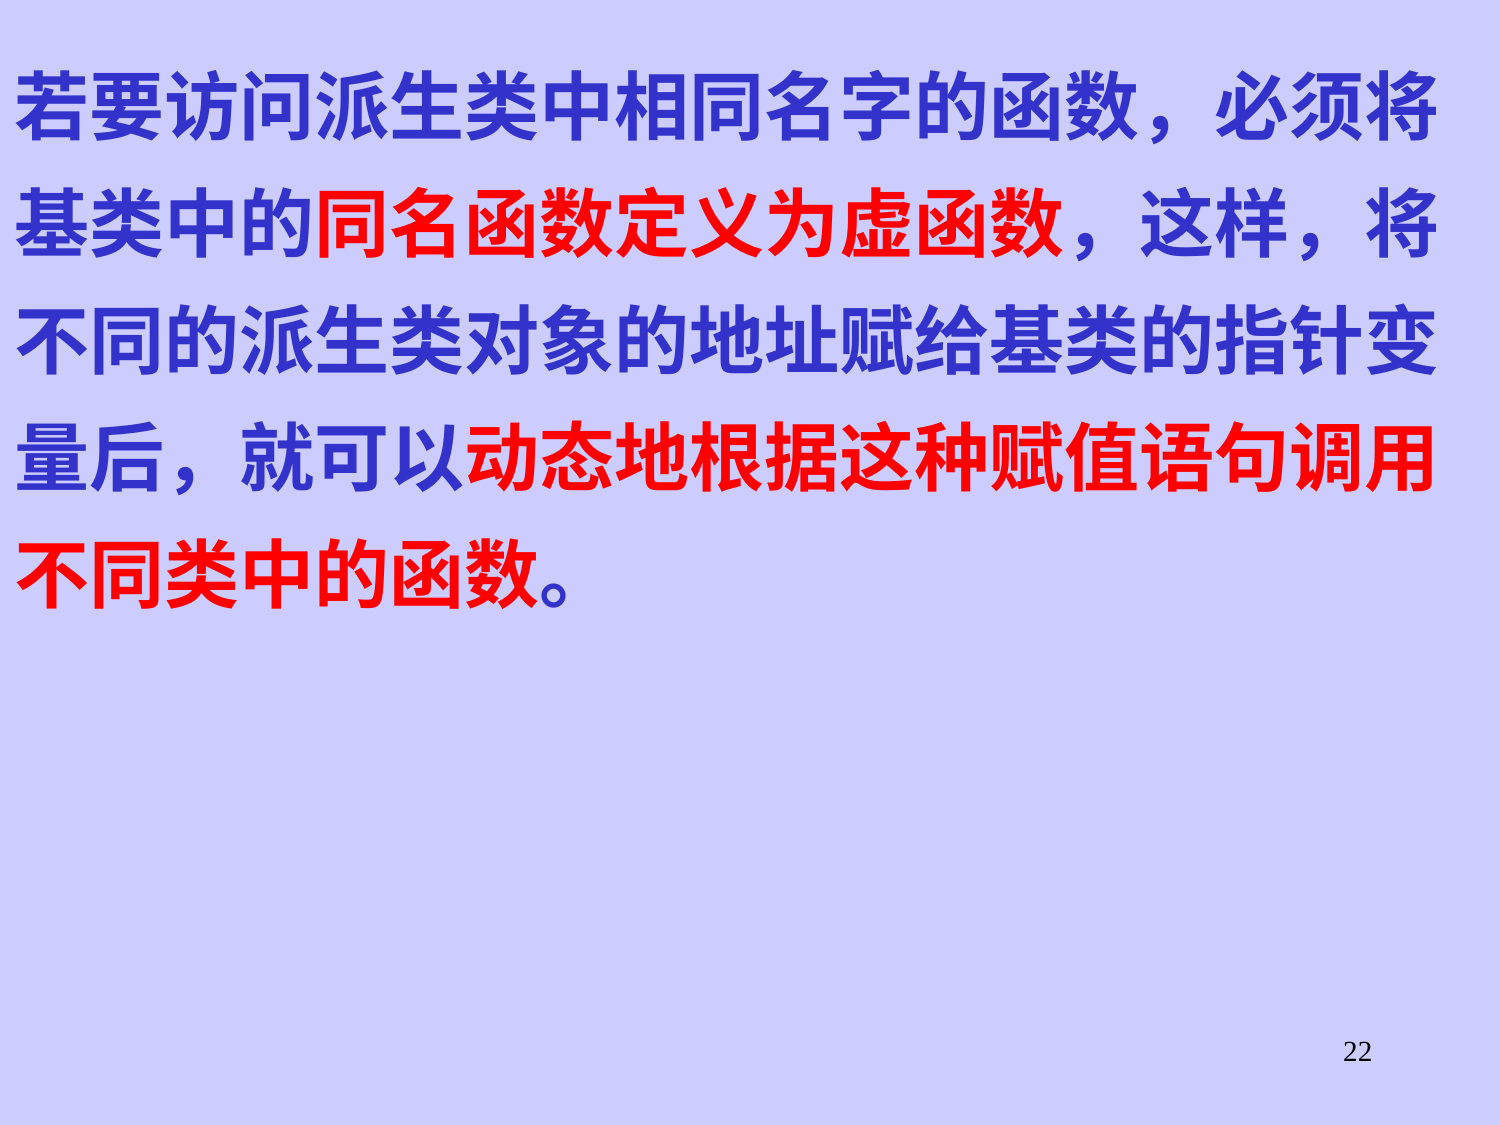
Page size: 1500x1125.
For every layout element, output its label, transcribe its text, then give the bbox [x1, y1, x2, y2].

text_box <编号> [1074, 1025, 1388, 1101]
text_box 若要访问派生类中相同名字的函数，必须将基类中的同名函数定义为虚函数，这样，将不同的派生类对象的地址赋给基类的指针变量后，就可以动态地根据这种赋值语句调用不同类中的函数。 [0, 24, 1500, 626]
